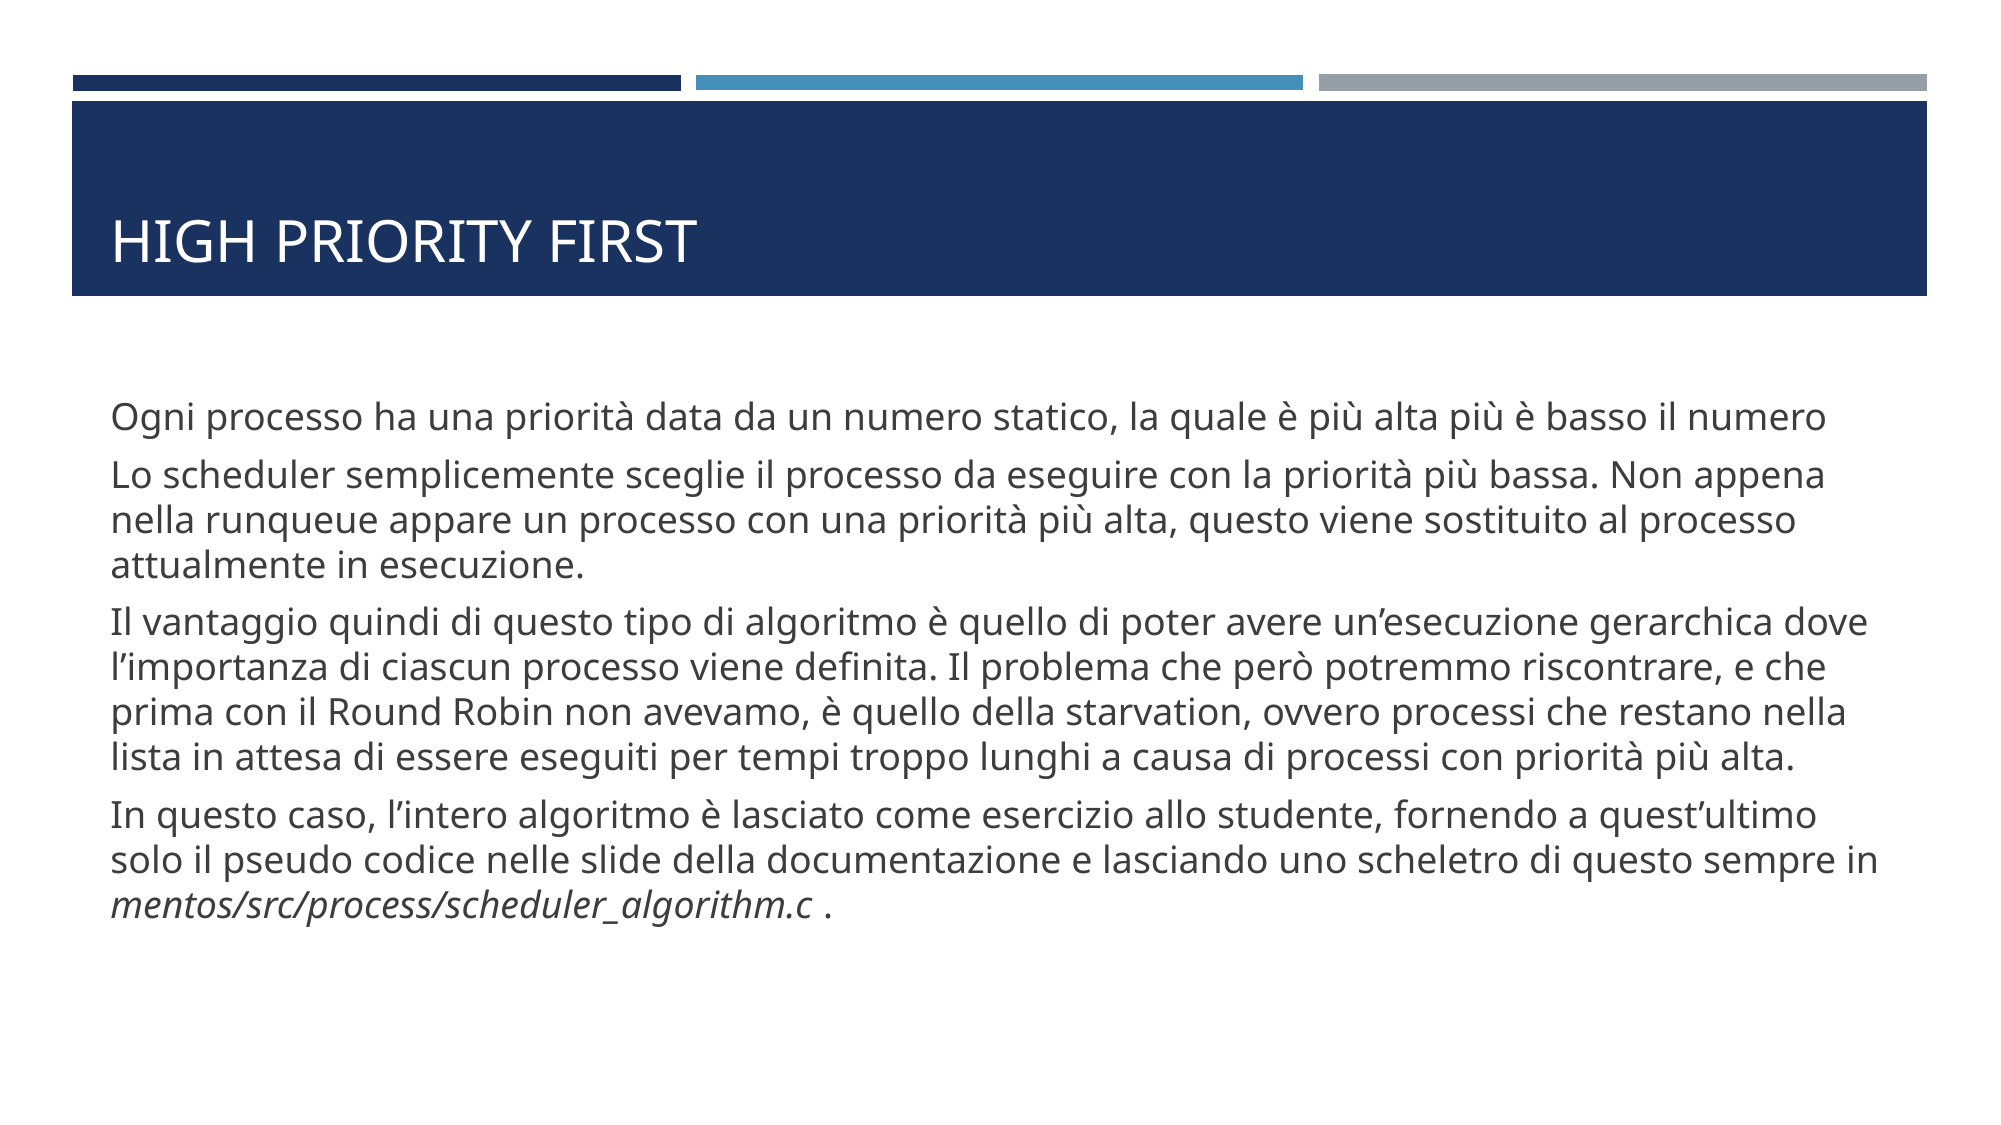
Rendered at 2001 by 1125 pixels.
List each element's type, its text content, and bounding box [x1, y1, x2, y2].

title HIGH PRIORITY FIRST [95, 115, 1905, 282]
list Ogni processo ha una priorità data da un numero statico, la quale è più alta più è basso il numero Lo scheduler semplicemente sceglie il processo da eseguire con la priorità più bassa. Non appena nella runqueue appare un processo con una priorità più alta, questo viene sostituito al processo attualmente in esecuzione. Il vantaggio quindi di questo tipo di algoritmo è quello di poter avere un’esecuzione gerarchica dove l’importanza di ciascun processo viene definita. Il problema che però potremmo riscontrare, e che prima con il Round Robin non avevamo, è quello della starvation, ovvero processi che restano nella lista in attesa di essere eseguiti per tempi troppo lunghi a causa di processi con priorità più alta. In questo caso, l’intero algoritmo è lasciato come esercizio allo studente, fornendo a quest’ultimo solo il pseudo codice nelle slide della documentazione e lasciando uno scheletro di questo sempre in mentos/src/process/scheduler_algorithm.c . [95, 357, 1905, 962]
